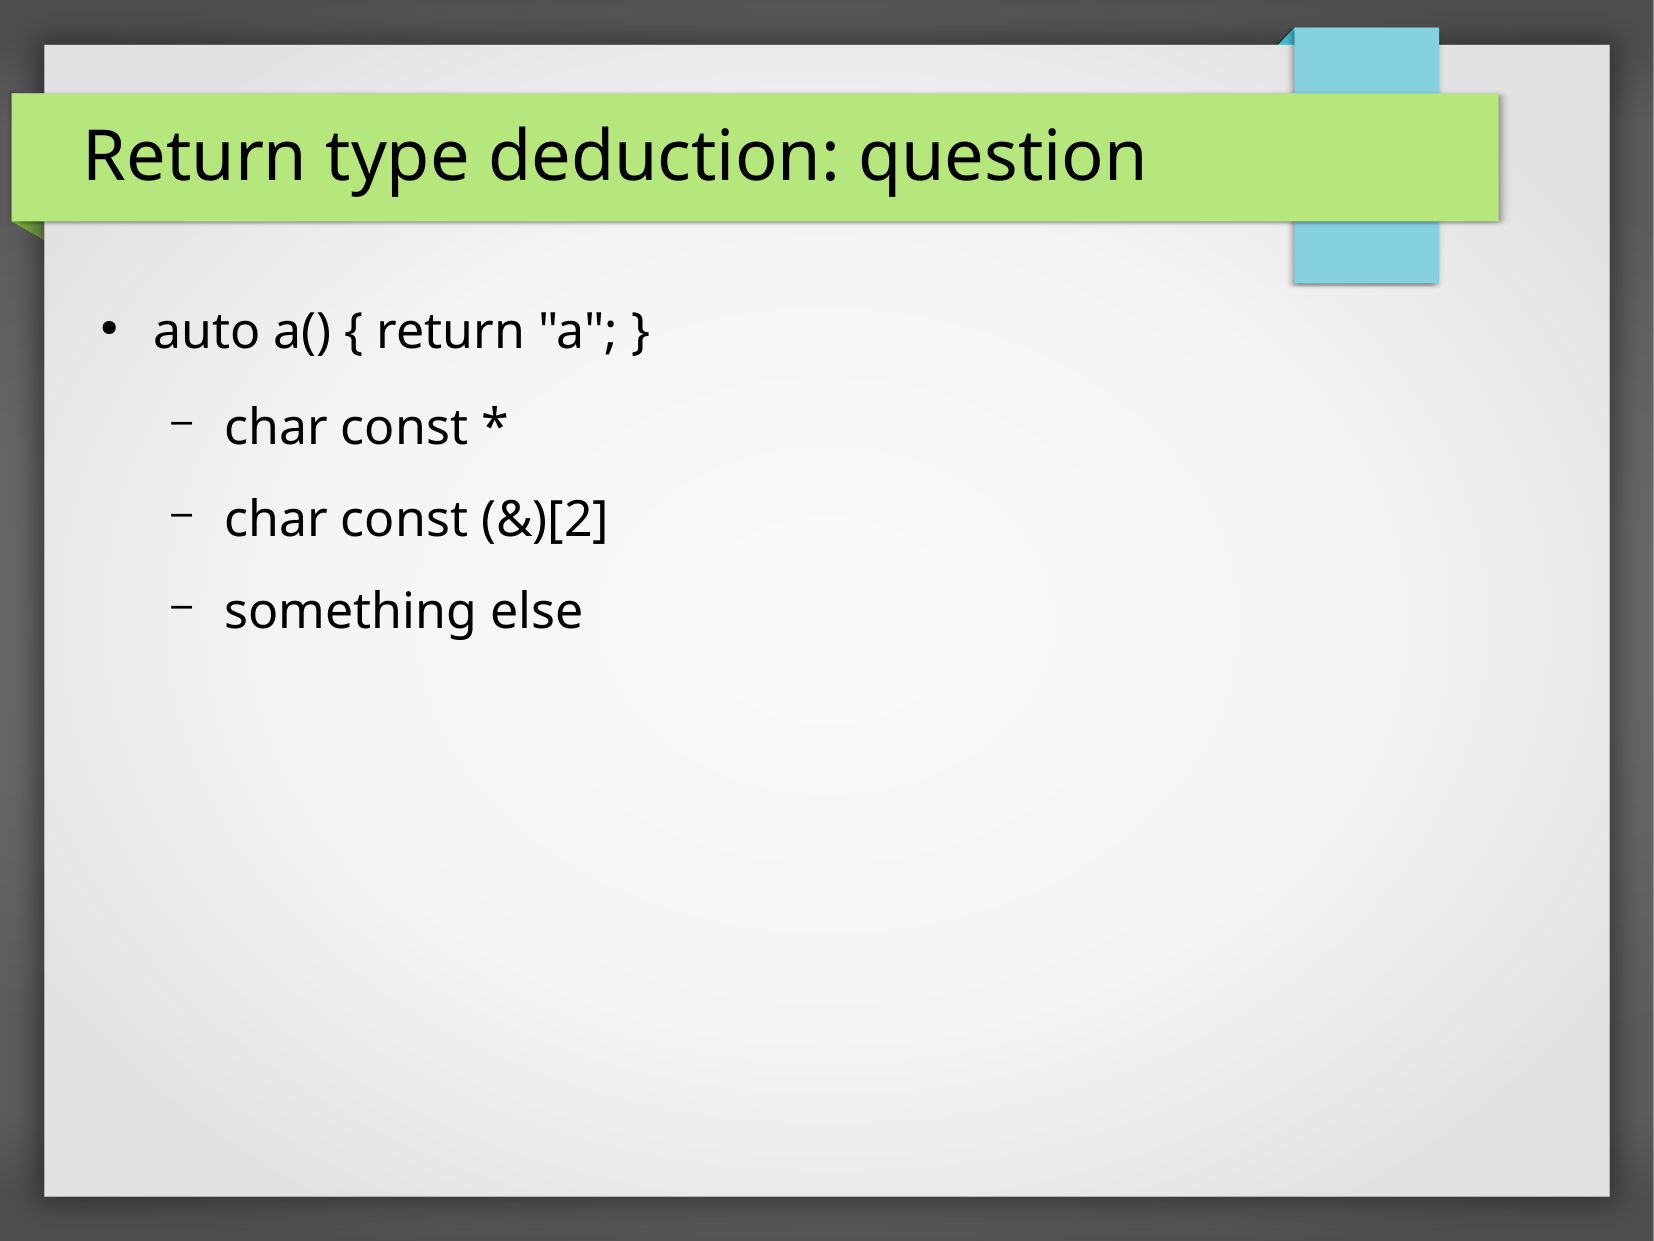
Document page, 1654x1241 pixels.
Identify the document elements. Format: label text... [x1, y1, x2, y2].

list auto a() { return "a"; } char const * char const (&)[2] something else [82, 295, 1571, 1015]
title Return type deduction: question [82, 94, 1264, 213]
picture [0, 0, 1654, 1241]
